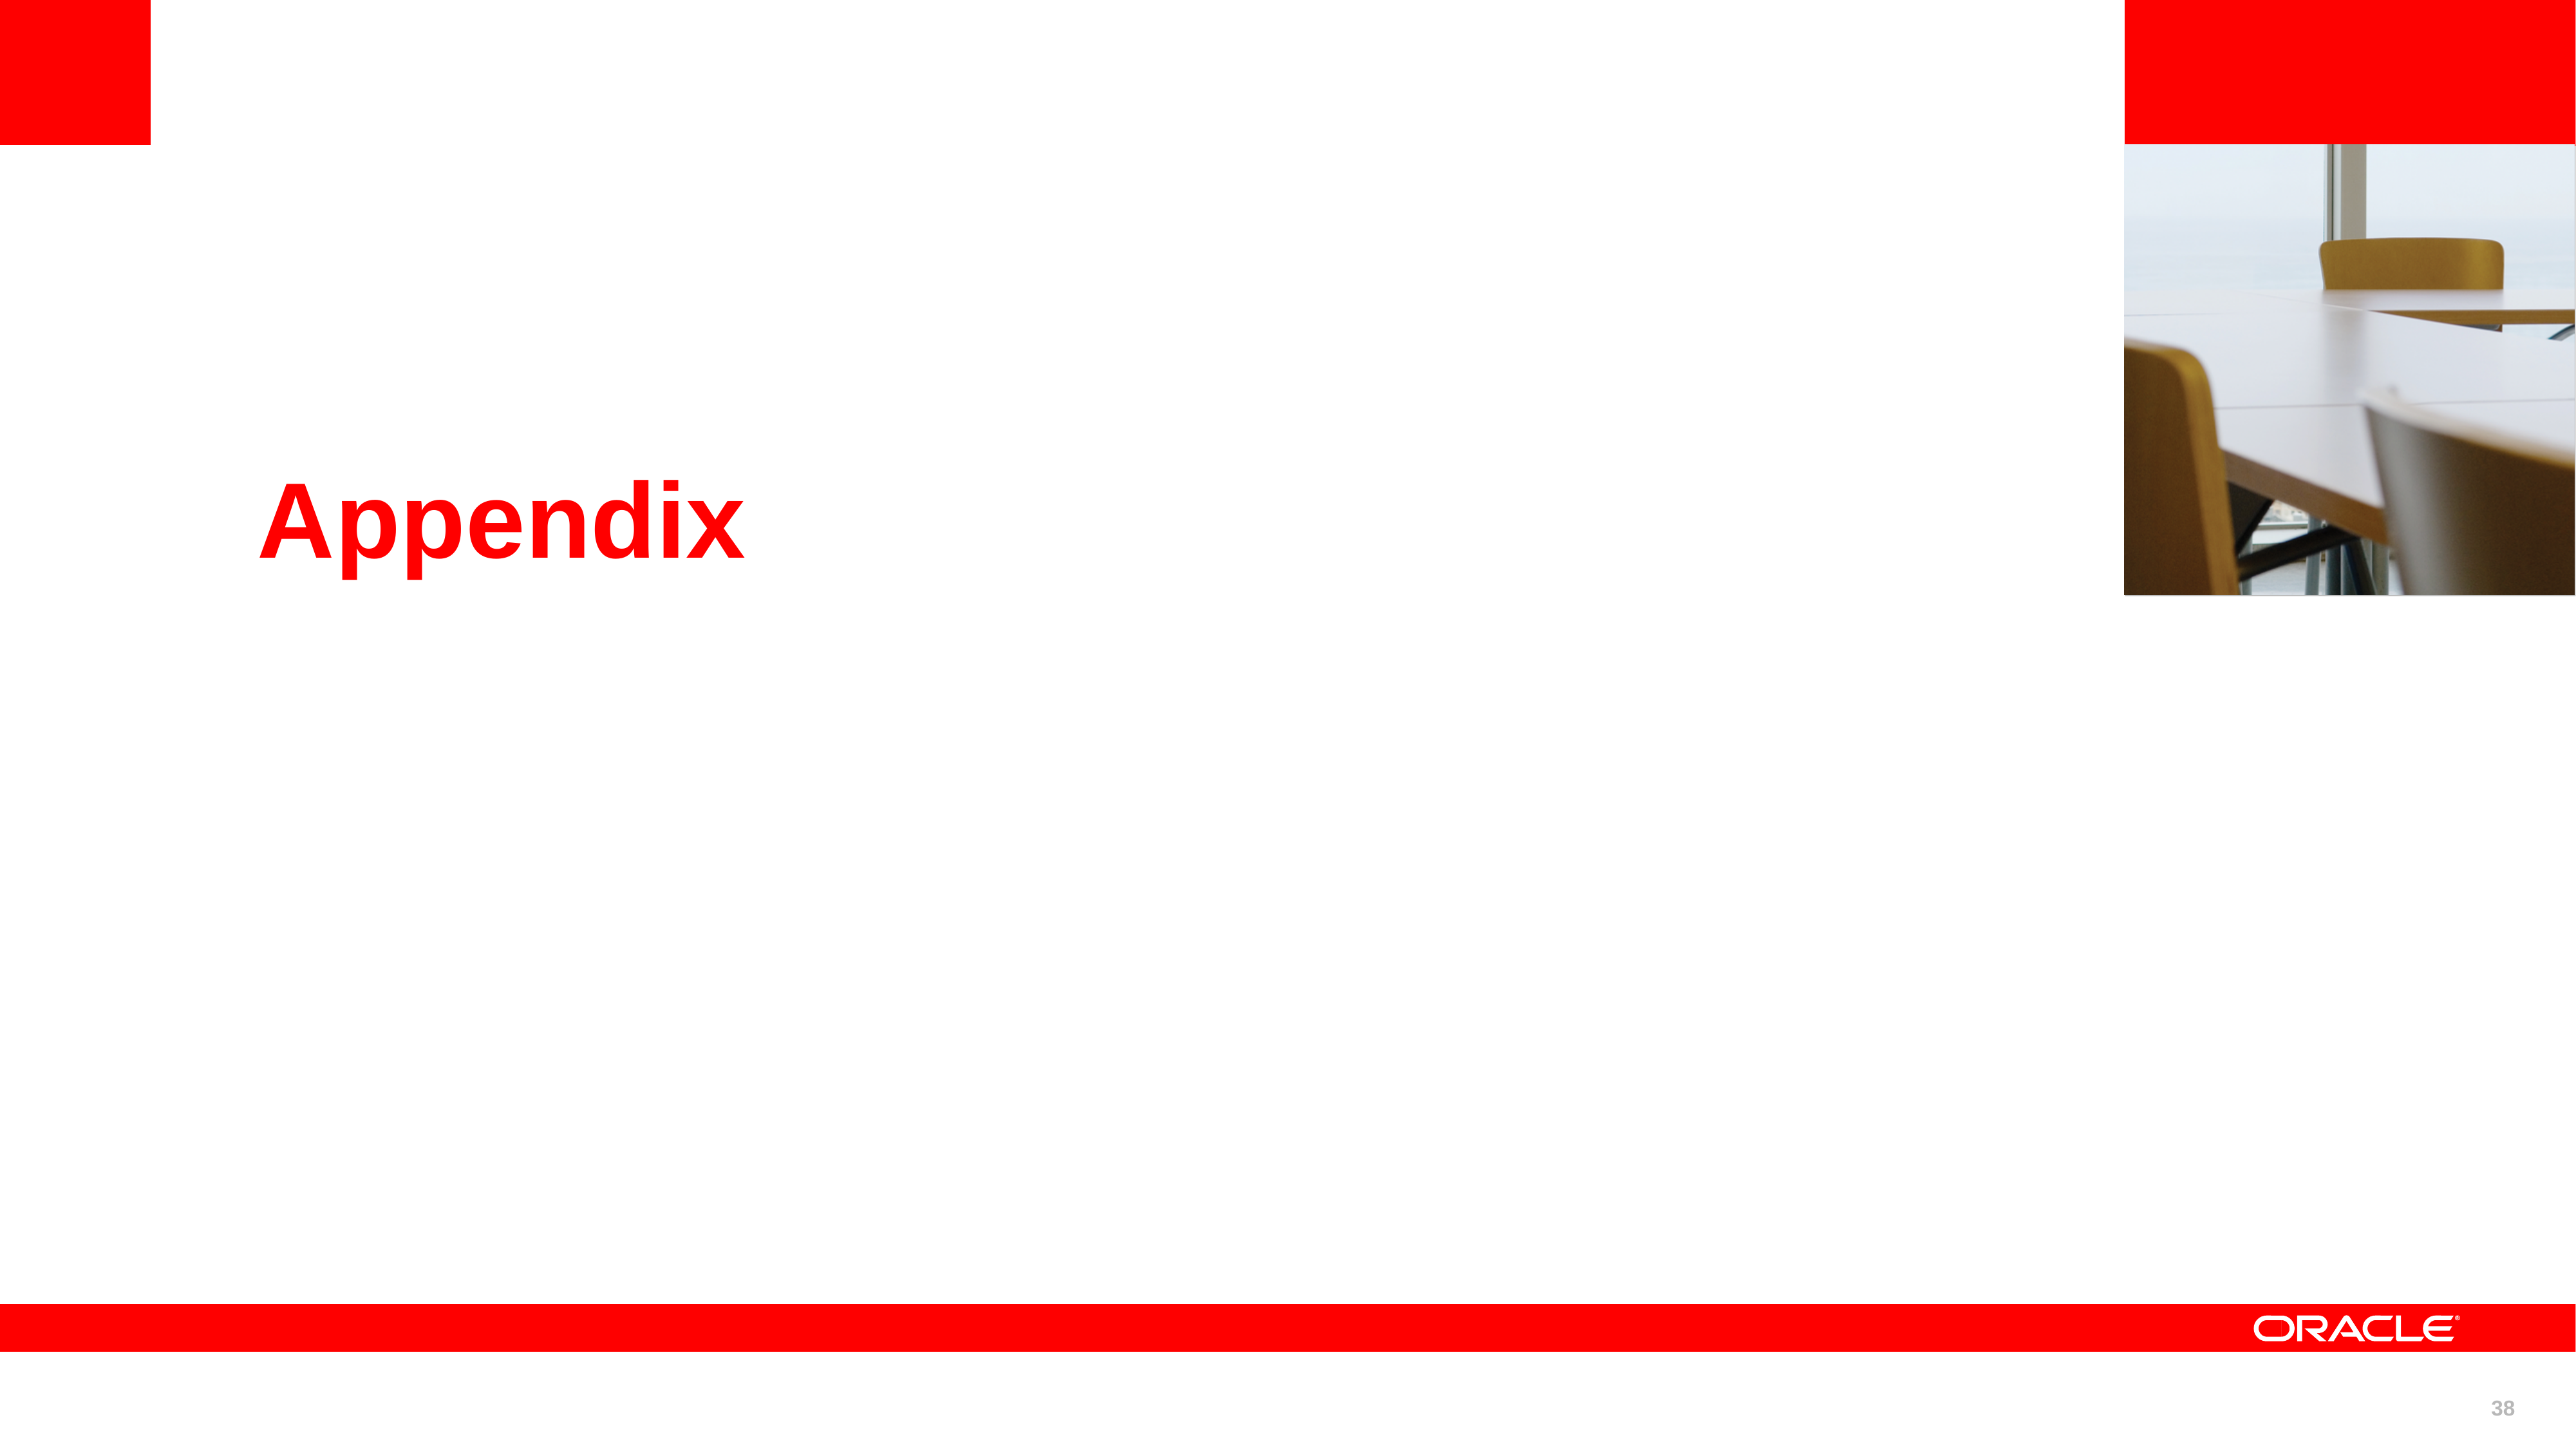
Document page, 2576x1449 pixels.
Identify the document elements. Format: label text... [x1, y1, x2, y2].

picture [2124, 0, 2576, 595]
text_box <Insert Picture Here> [2125, 146, 2576, 596]
text_box Appendix [357, 510, 381, 549]
picture [0, 0, 151, 145]
text_box Appendix [257, 450, 2061, 580]
text_box Appendix [422, 510, 446, 549]
picture [0, 1304, 2576, 1352]
